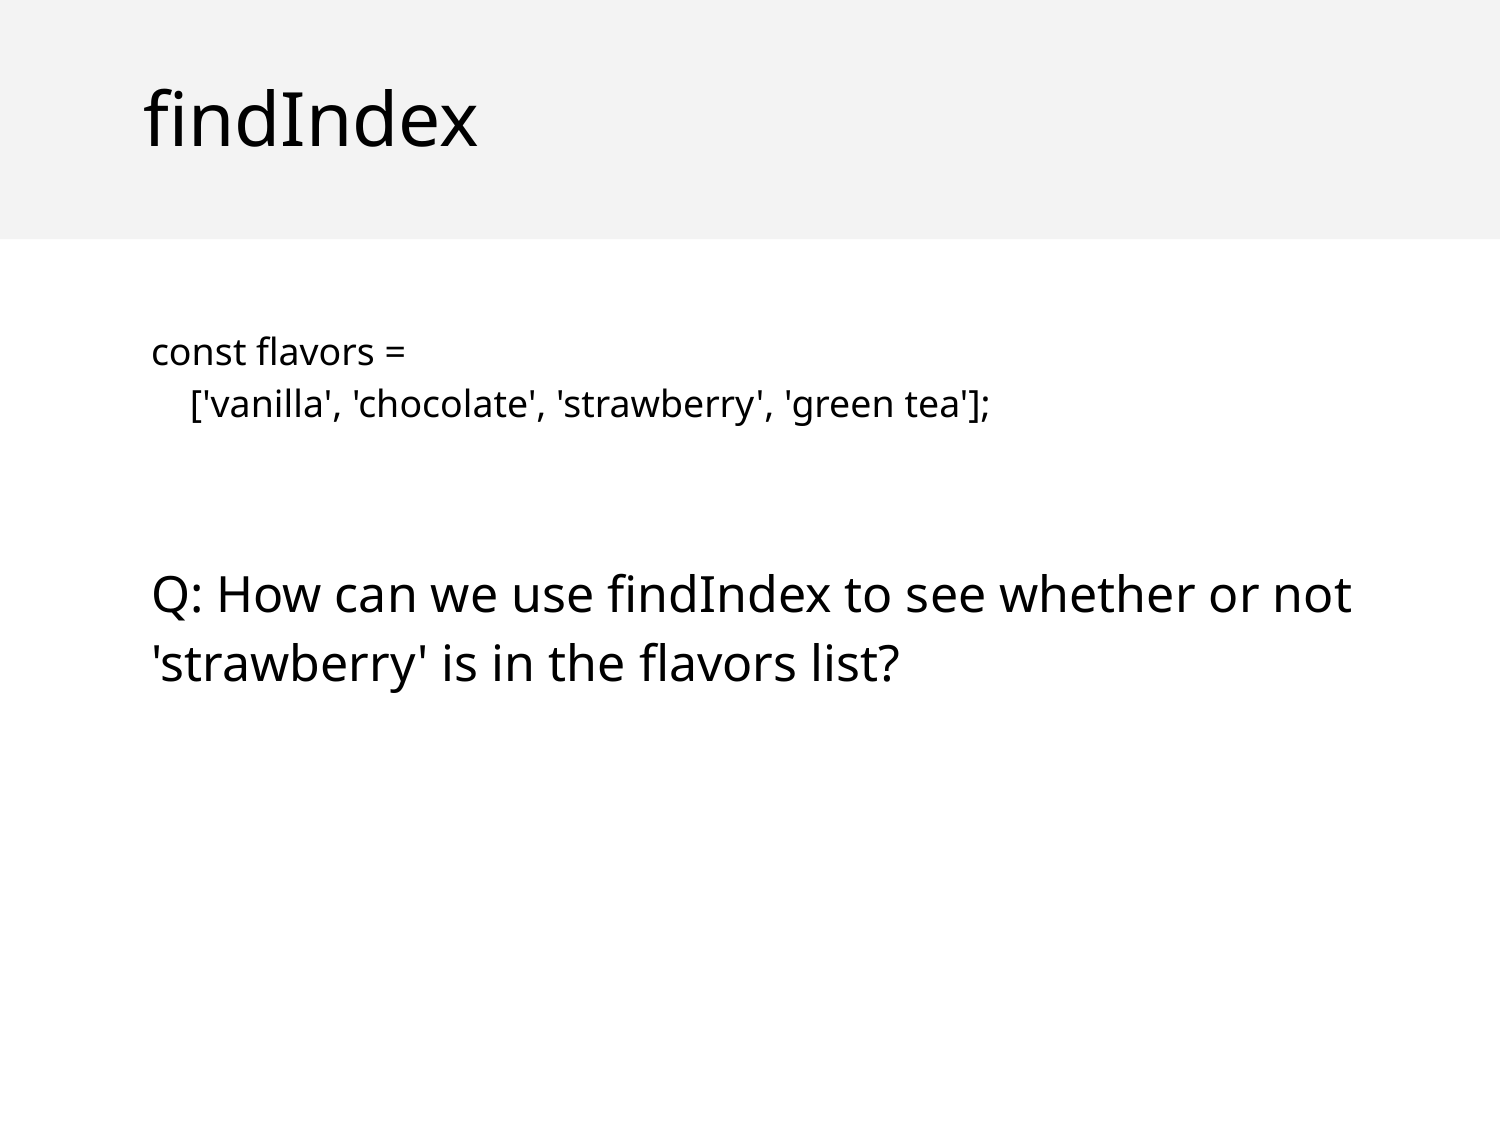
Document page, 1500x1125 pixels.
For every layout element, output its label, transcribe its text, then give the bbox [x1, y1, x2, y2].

text_box const flavors = ['vanilla', 'chocolate', 'strawberry', 'green tea']; [135, 306, 1380, 448]
text_box Q: How can we use findIndex to see whether or not 'strawberry' is in the flavors list? [135, 538, 1380, 679]
title findIndex [128, 56, 1372, 183]
